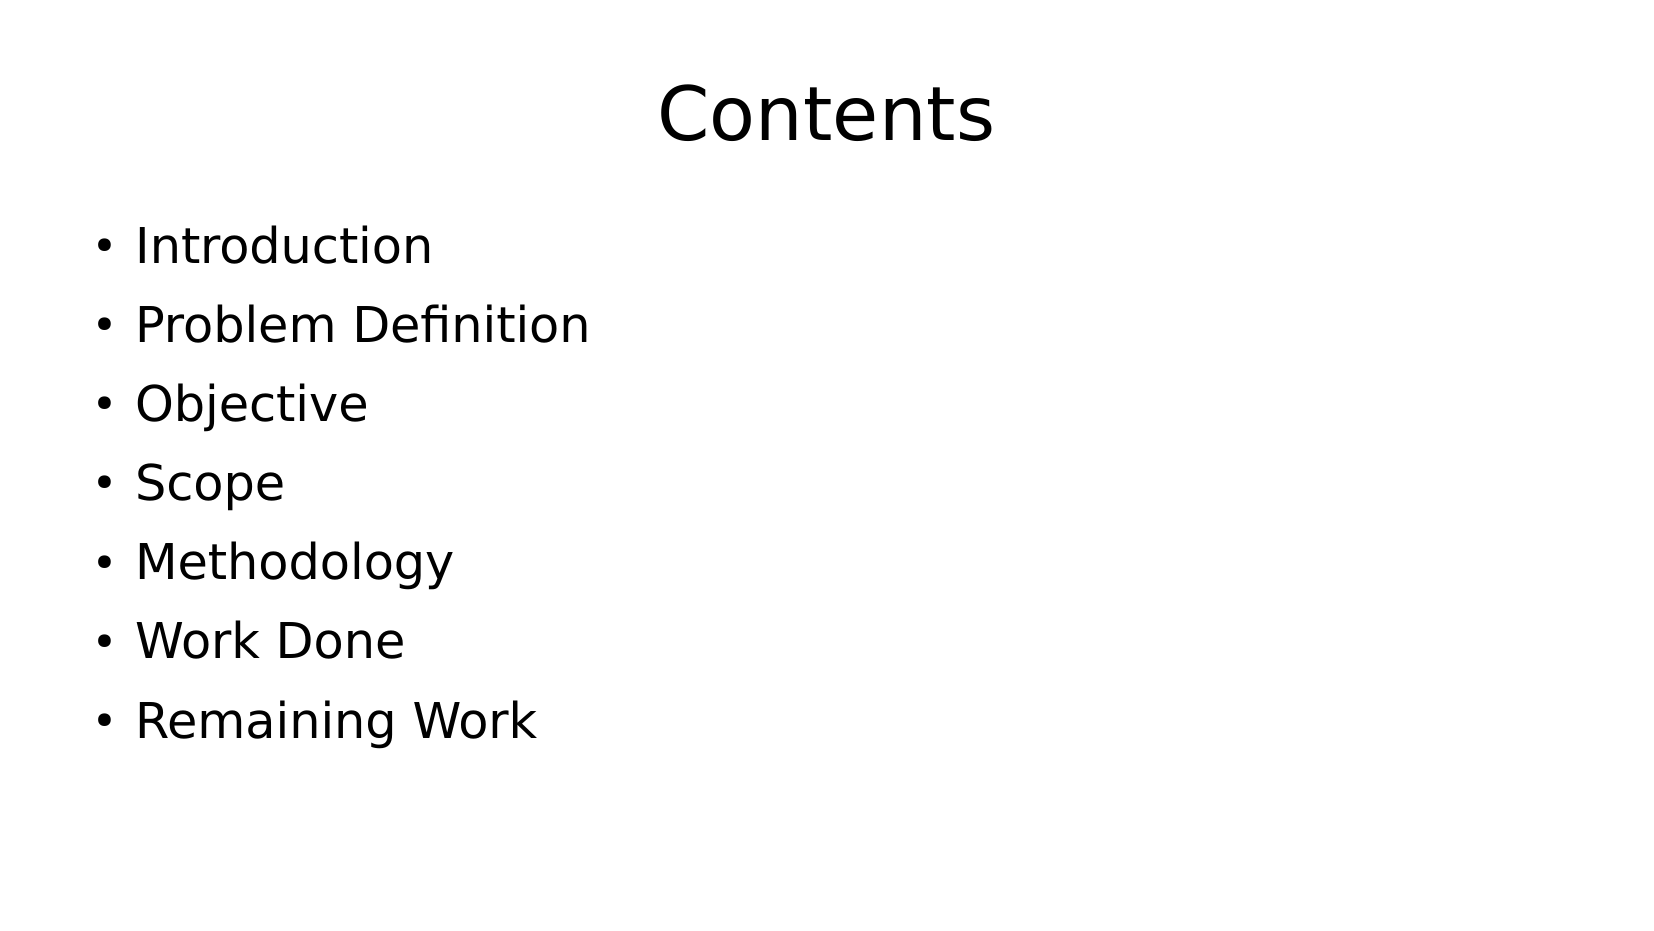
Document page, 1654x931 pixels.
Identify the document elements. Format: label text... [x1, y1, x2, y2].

title Contents [82, 37, 1571, 193]
list Introduction Problem Definition Objective Scope Methodology Work Done Remaining Work [82, 217, 1571, 758]
